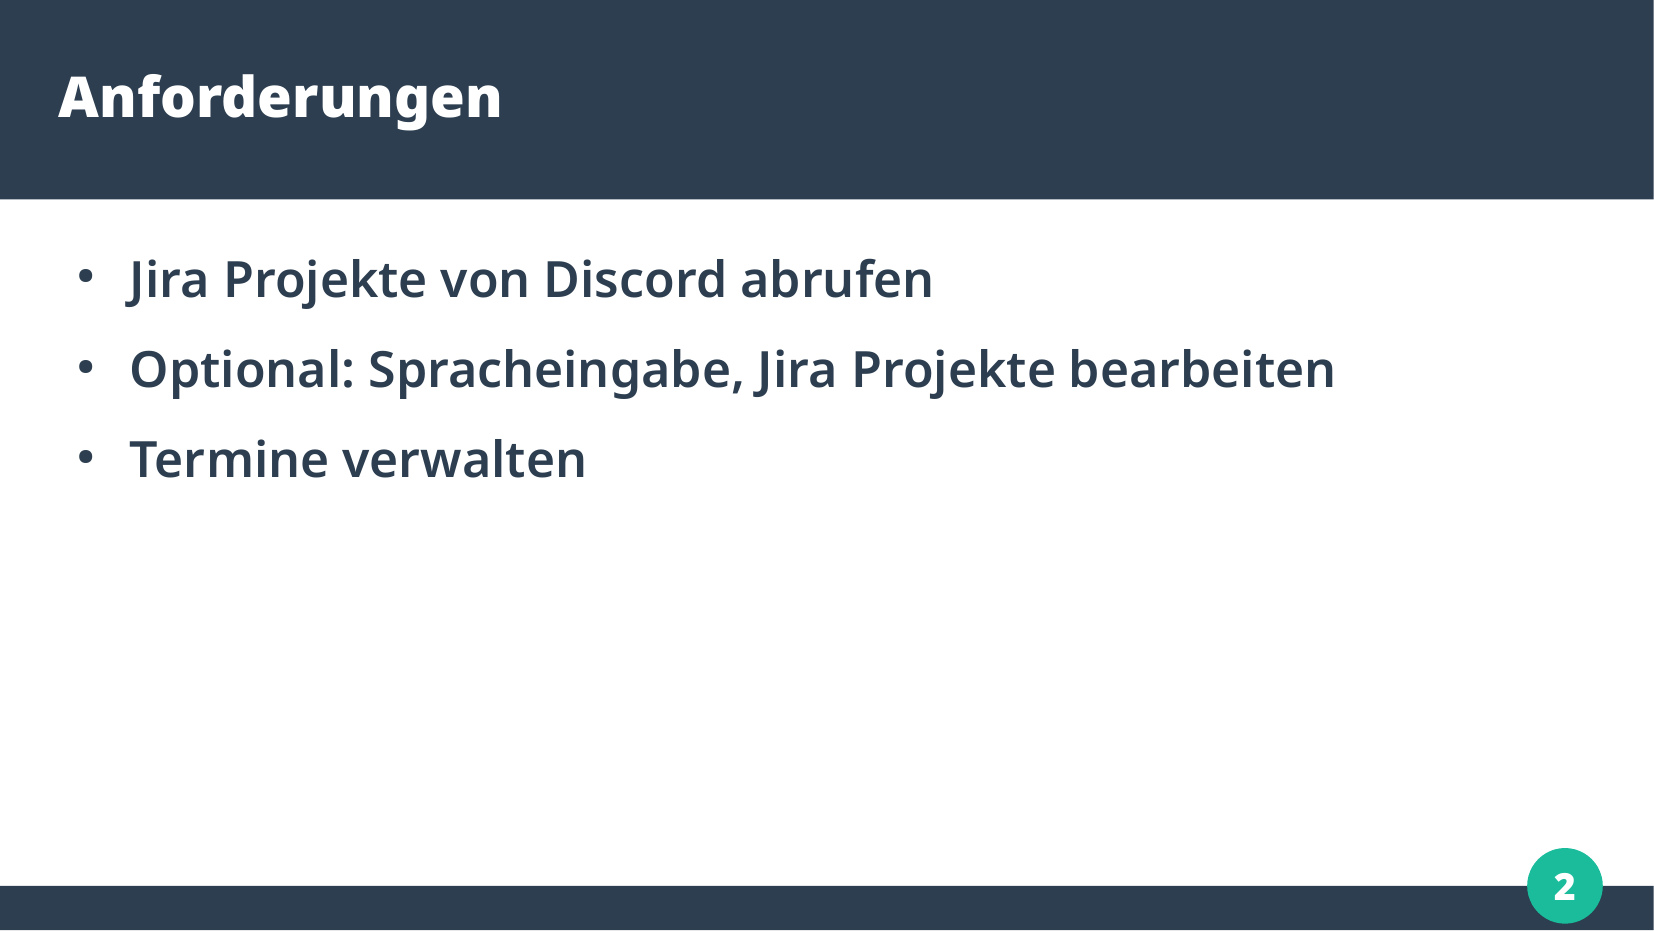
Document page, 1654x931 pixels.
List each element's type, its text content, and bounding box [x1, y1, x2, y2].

title Anforderungen [59, 37, 1595, 155]
list Jira Projekte von Discord abrufen Optional: Spracheingabe, Jira Projekte bearbeiten Termine verwalten [59, 243, 1595, 864]
